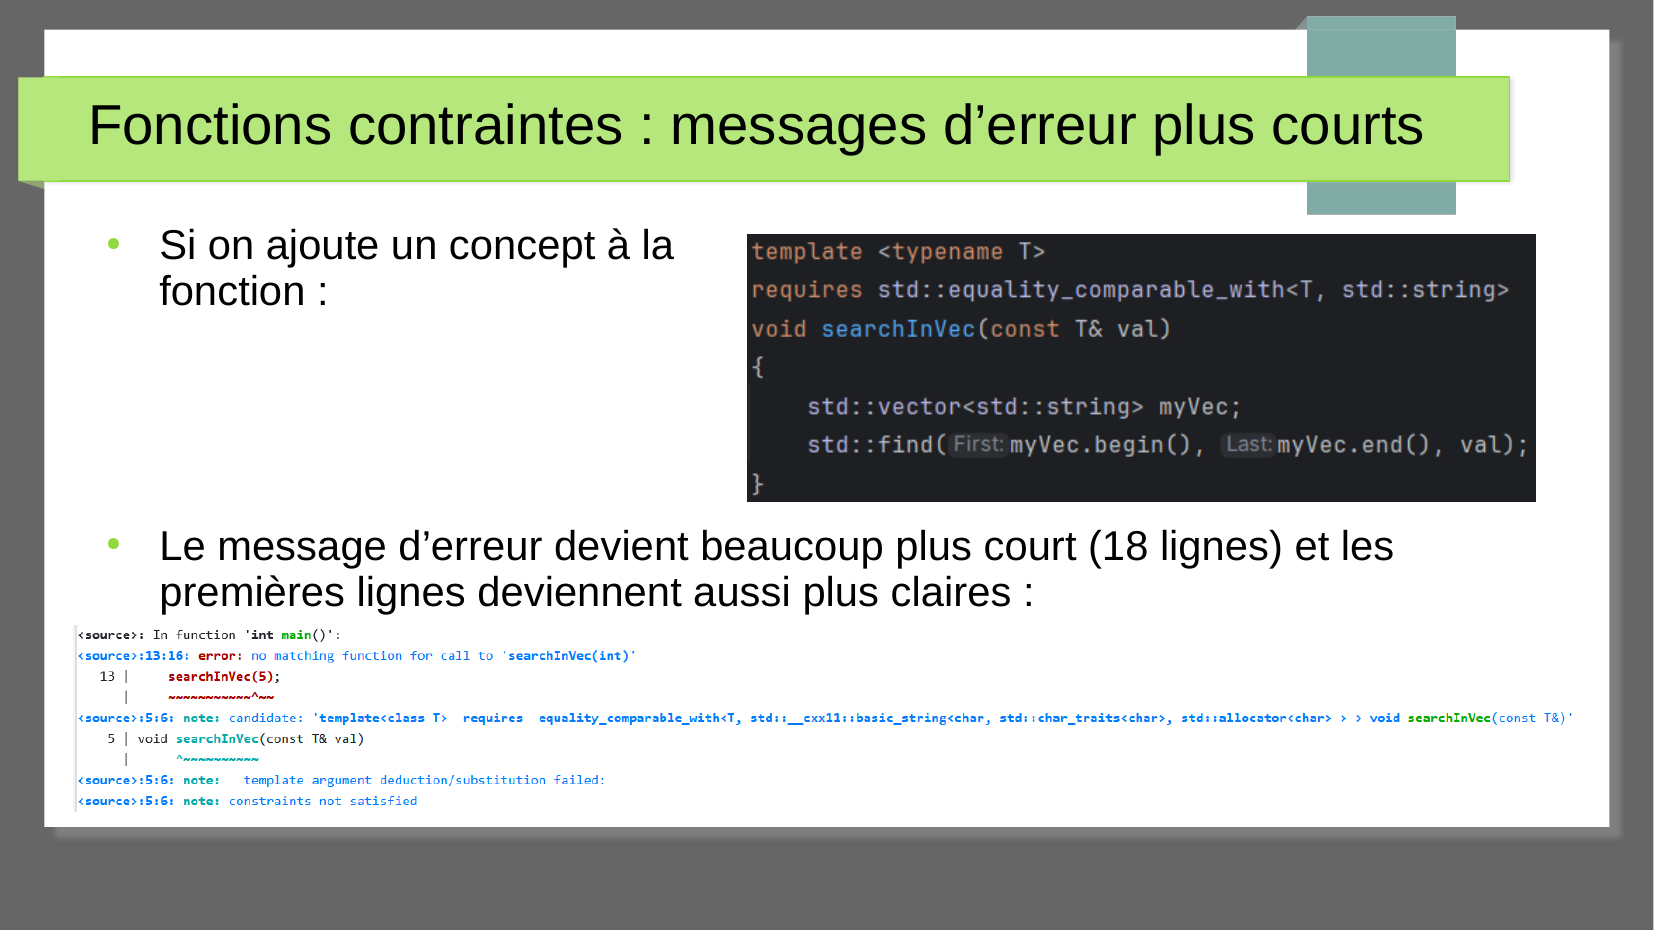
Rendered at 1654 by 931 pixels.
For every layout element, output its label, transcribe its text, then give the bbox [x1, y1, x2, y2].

title Fonctions contraintes : messages d’erreur plus courts [88, 73, 1506, 178]
picture [73, 625, 1580, 812]
list Si on ajoute un concept à la fonction : Le message d’erreur devient beaucoup plus court (18 lignes) et les premières lignes deviennent aussi plus claires : [88, 221, 1565, 625]
picture [747, 234, 1536, 502]
